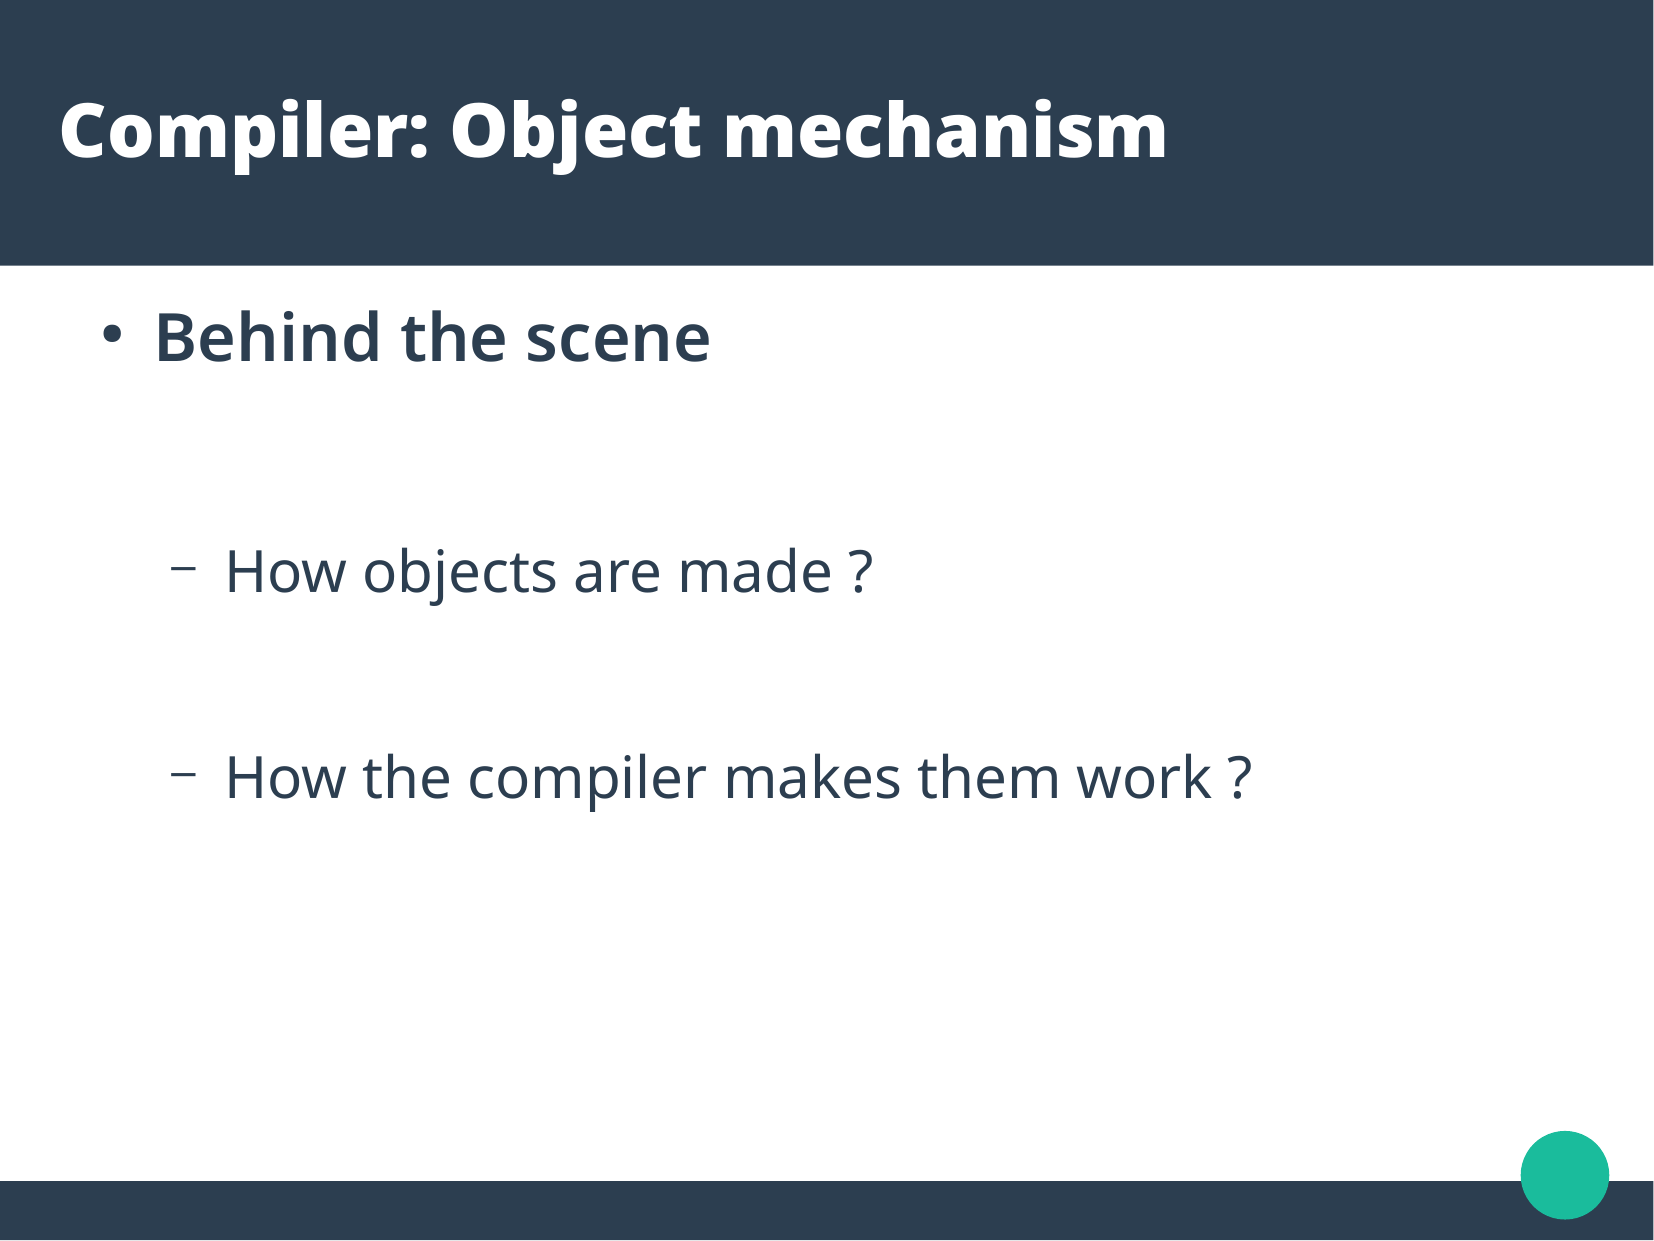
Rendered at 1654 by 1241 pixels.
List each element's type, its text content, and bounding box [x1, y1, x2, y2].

title Compiler: Object mechanism [59, 49, 1595, 207]
list Behind the scene How objects are made ? How the compiler makes them work ? [82, 290, 1571, 1170]
